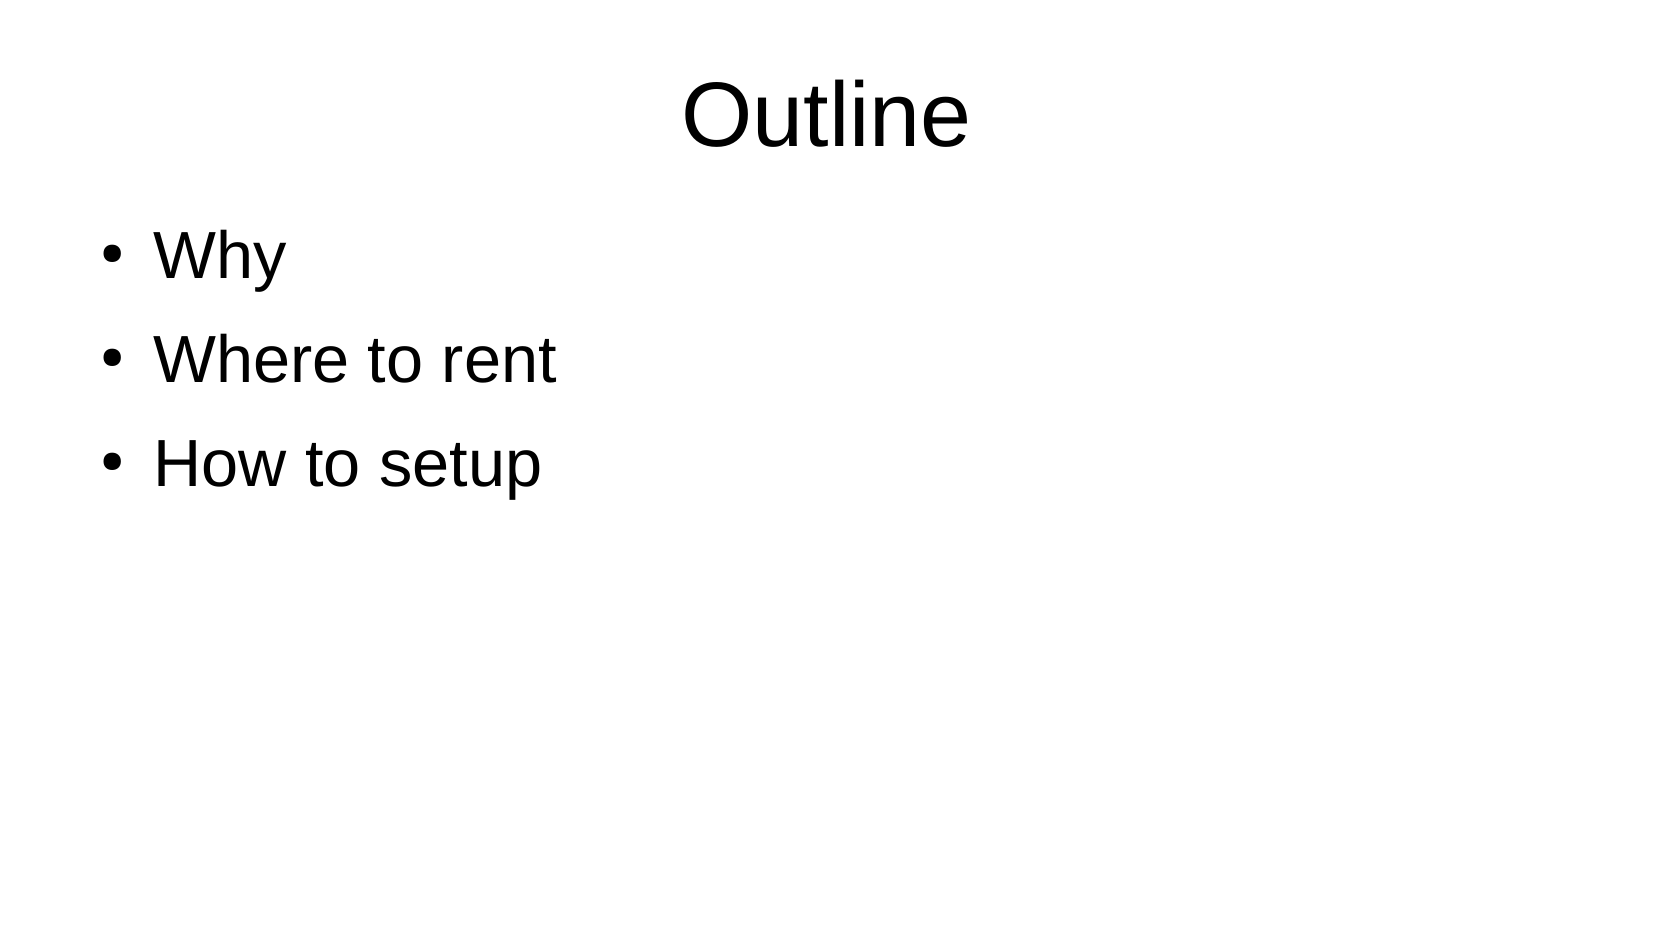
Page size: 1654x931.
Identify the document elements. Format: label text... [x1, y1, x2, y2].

title Outline [82, 37, 1571, 193]
list Why Where to rent How to setup [82, 217, 1571, 758]
